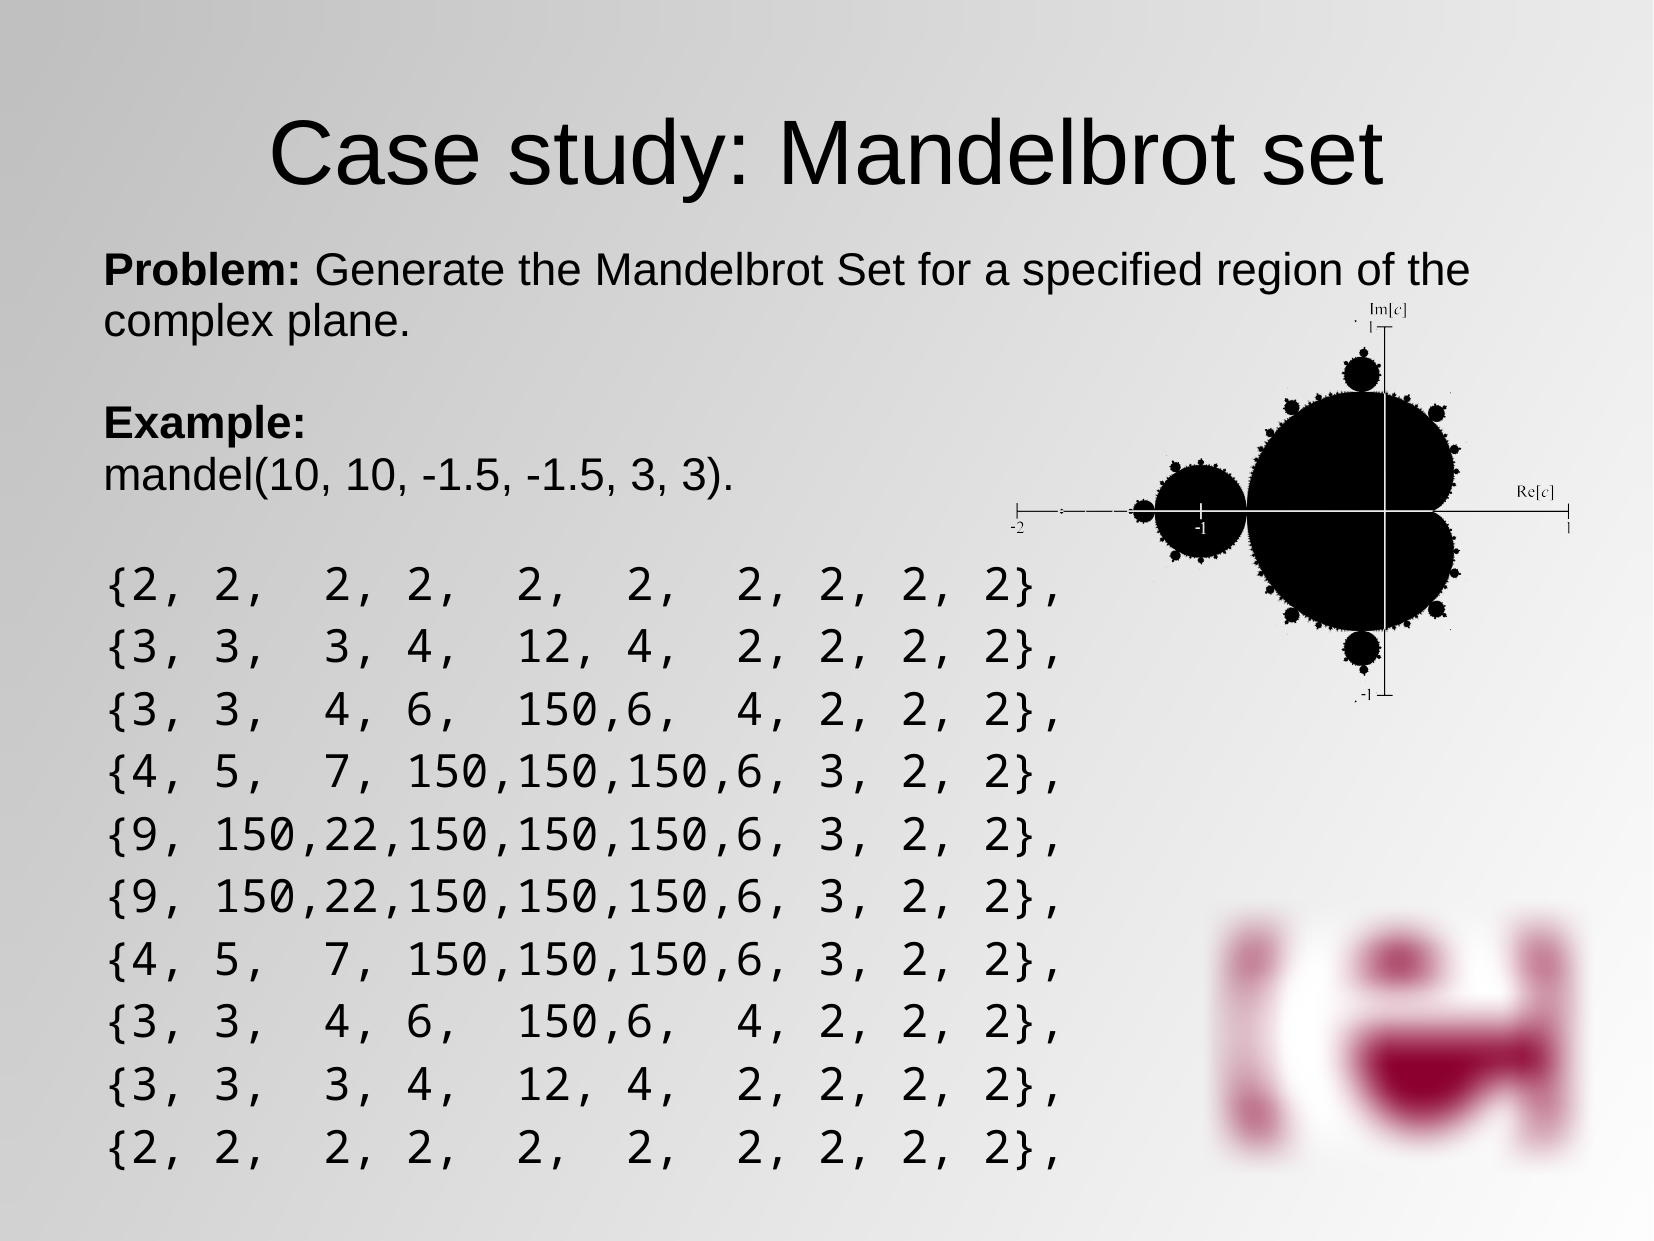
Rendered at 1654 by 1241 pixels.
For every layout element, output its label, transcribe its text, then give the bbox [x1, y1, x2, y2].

title Case study: Mandelbrot set [82, 56, 1571, 250]
picture [992, 289, 1605, 733]
text_box Problem: Generate the Mandelbrot Set for a specified region of the complex plane. Example: mandel(10, 10, -1.5, -1.5, 3, 3). {2, 2, 2, 2, 2, 2, 2, 2, 2, 2}, {3, 3, 3, 4, 12, 4, 2, 2, 2, 2}, {3, 3, 4, 6, 150,6, 4, 2, 2, 2}, {4, 5, 7, 150,150,150,6, 3, 2, 2}, {9, 150,22,150,150,150,6, 3, 2, 2}, {9, 150,22,150,150,150,6, 3, 2, 2}, {4, 5, 7, 150,150,150,6, 3, 2, 2}, {3, 3, 4, 6, 150,6, 4, 2, 2, 2}, {3, 3, 3, 4, 12, 4, 2, 2, 2, 2}, {2, 2, 2, 2, 2, 2, 2, 2, 2, 2}, [88, 236, 1625, 1241]
picture [0, 0, 1654, 1241]
